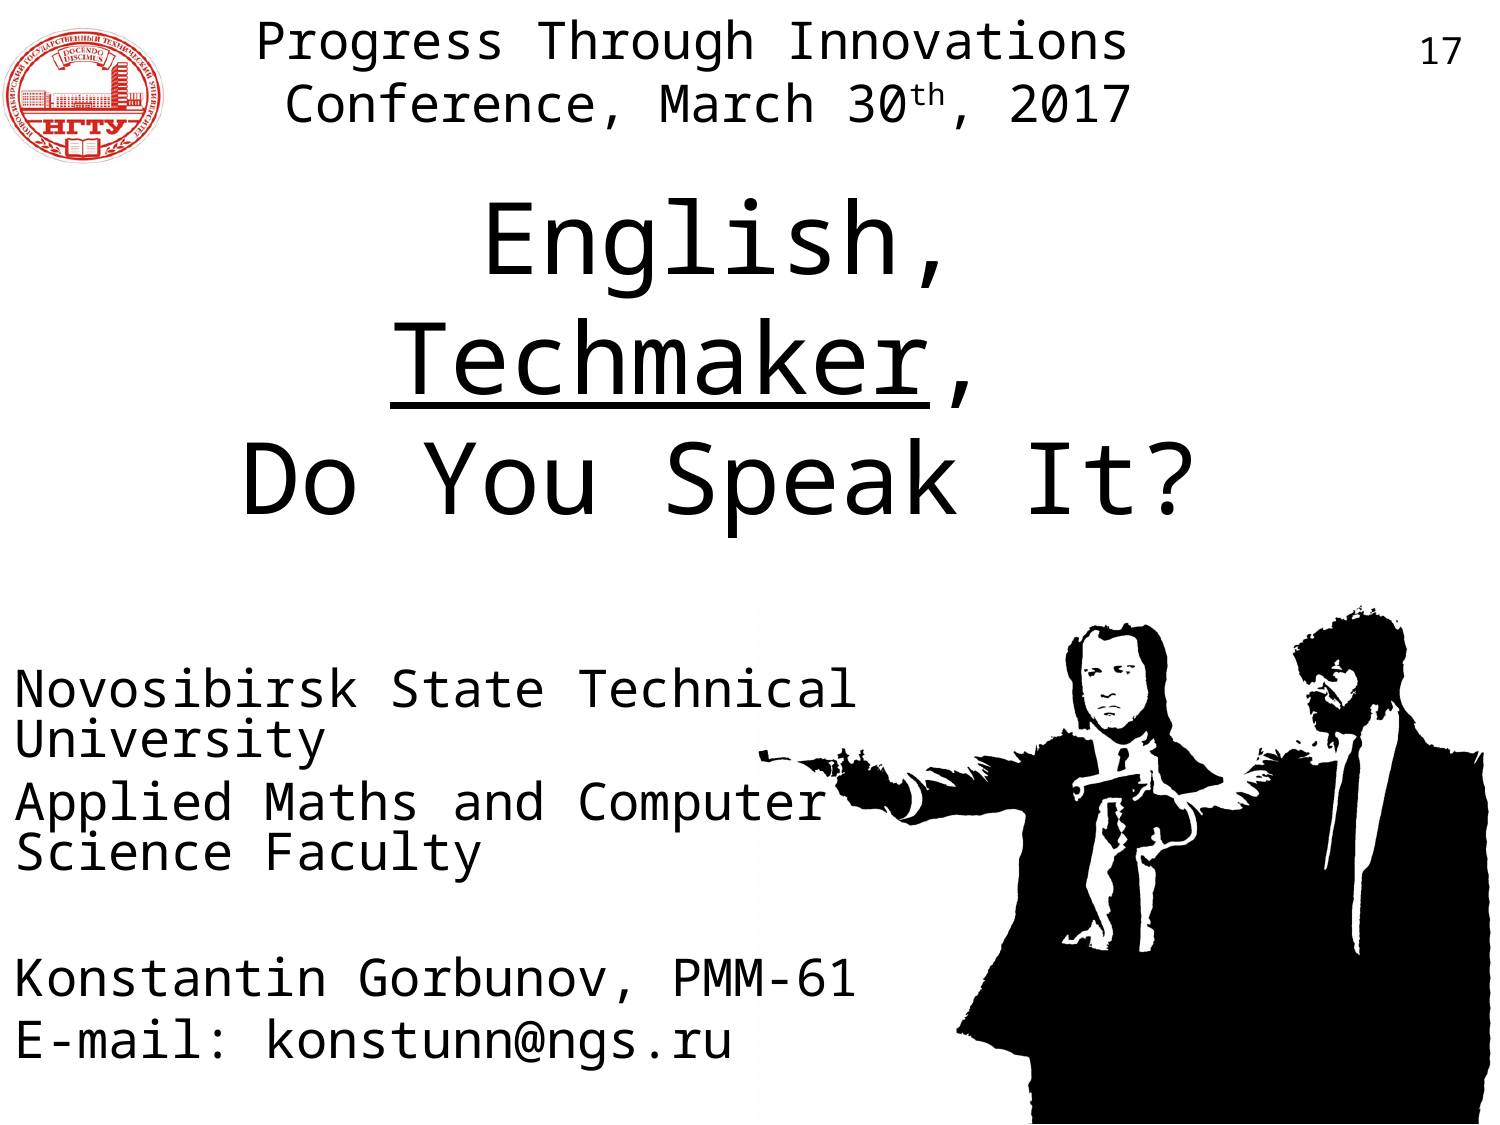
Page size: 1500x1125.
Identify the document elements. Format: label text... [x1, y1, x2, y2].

picture [755, 602, 1500, 1124]
text_box <number> [1127, 19, 1478, 79]
text_box Novosibirsk State Technical University Applied Maths and Computer Science Faculty Konstantin Gorbunov, PMM-61 E-mail: konstunn@ngs.ru [0, 660, 886, 1125]
text_box Progress Through Innovations Conference, March 30th, 2017 [11, 11, 1406, 544]
picture [0, 11, 11, 178]
